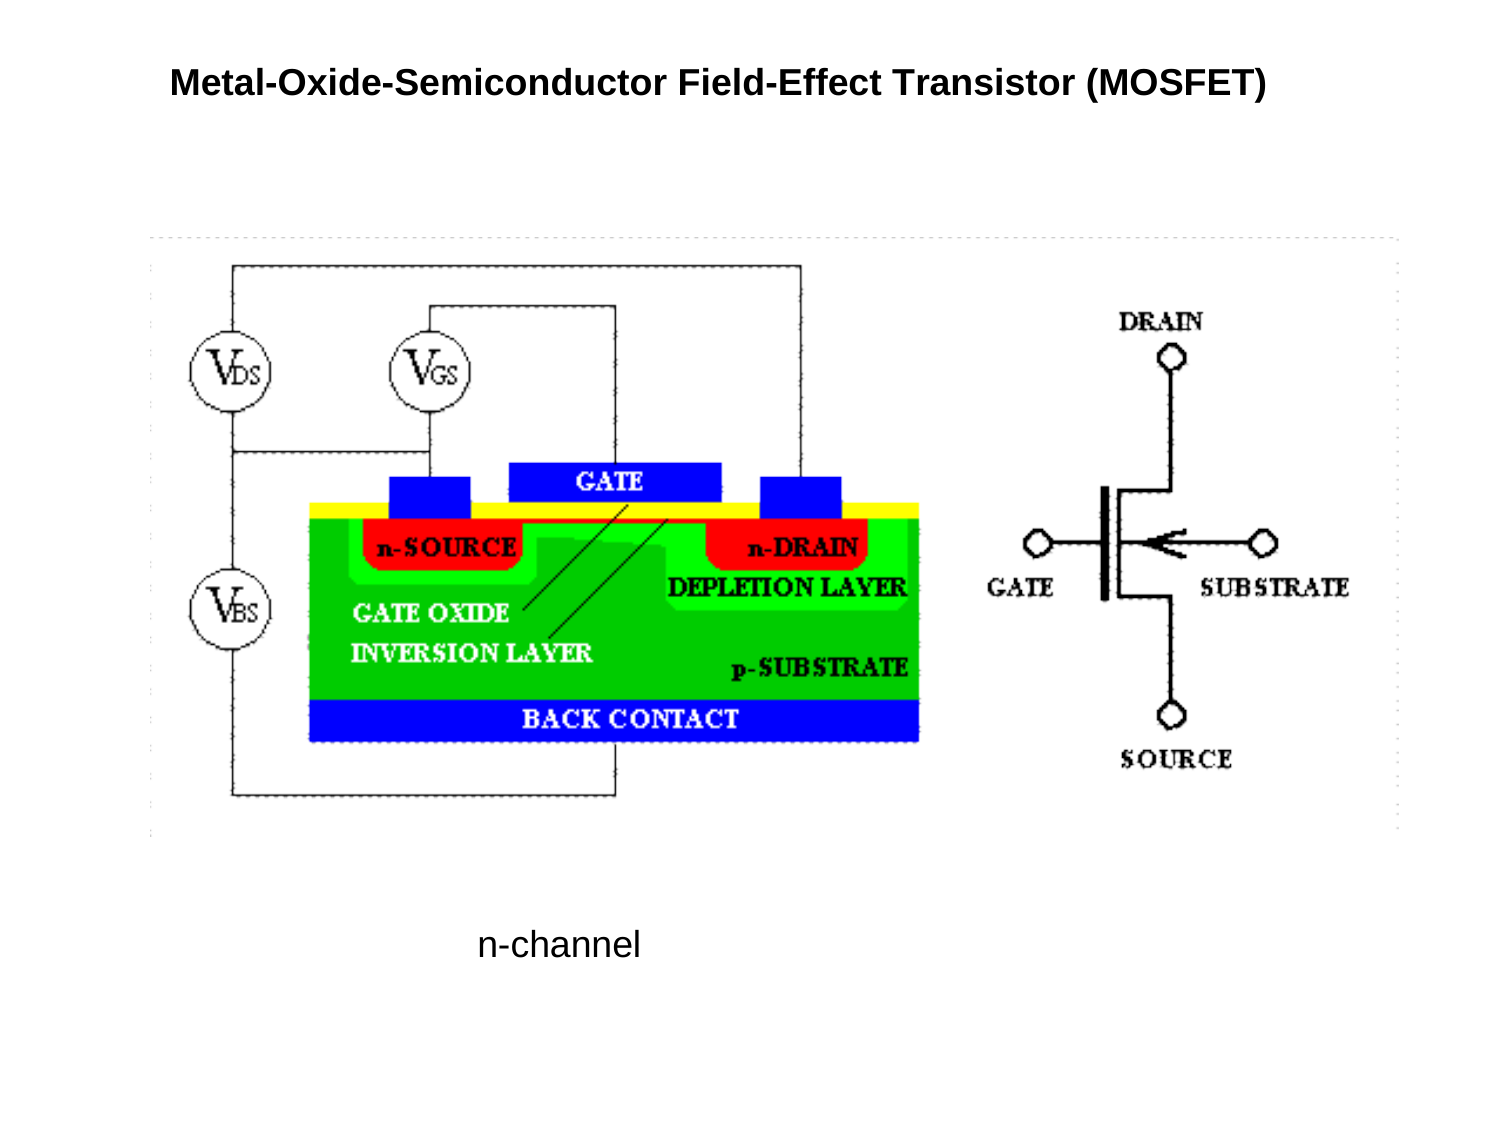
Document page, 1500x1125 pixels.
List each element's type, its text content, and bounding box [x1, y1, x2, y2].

text_box n-channel [462, 912, 863, 973]
picture [150, 237, 1399, 837]
text_box Metal-Oxide-Semiconductor Field-Effect Transistor (MOSFET) [0, 49, 1438, 111]
